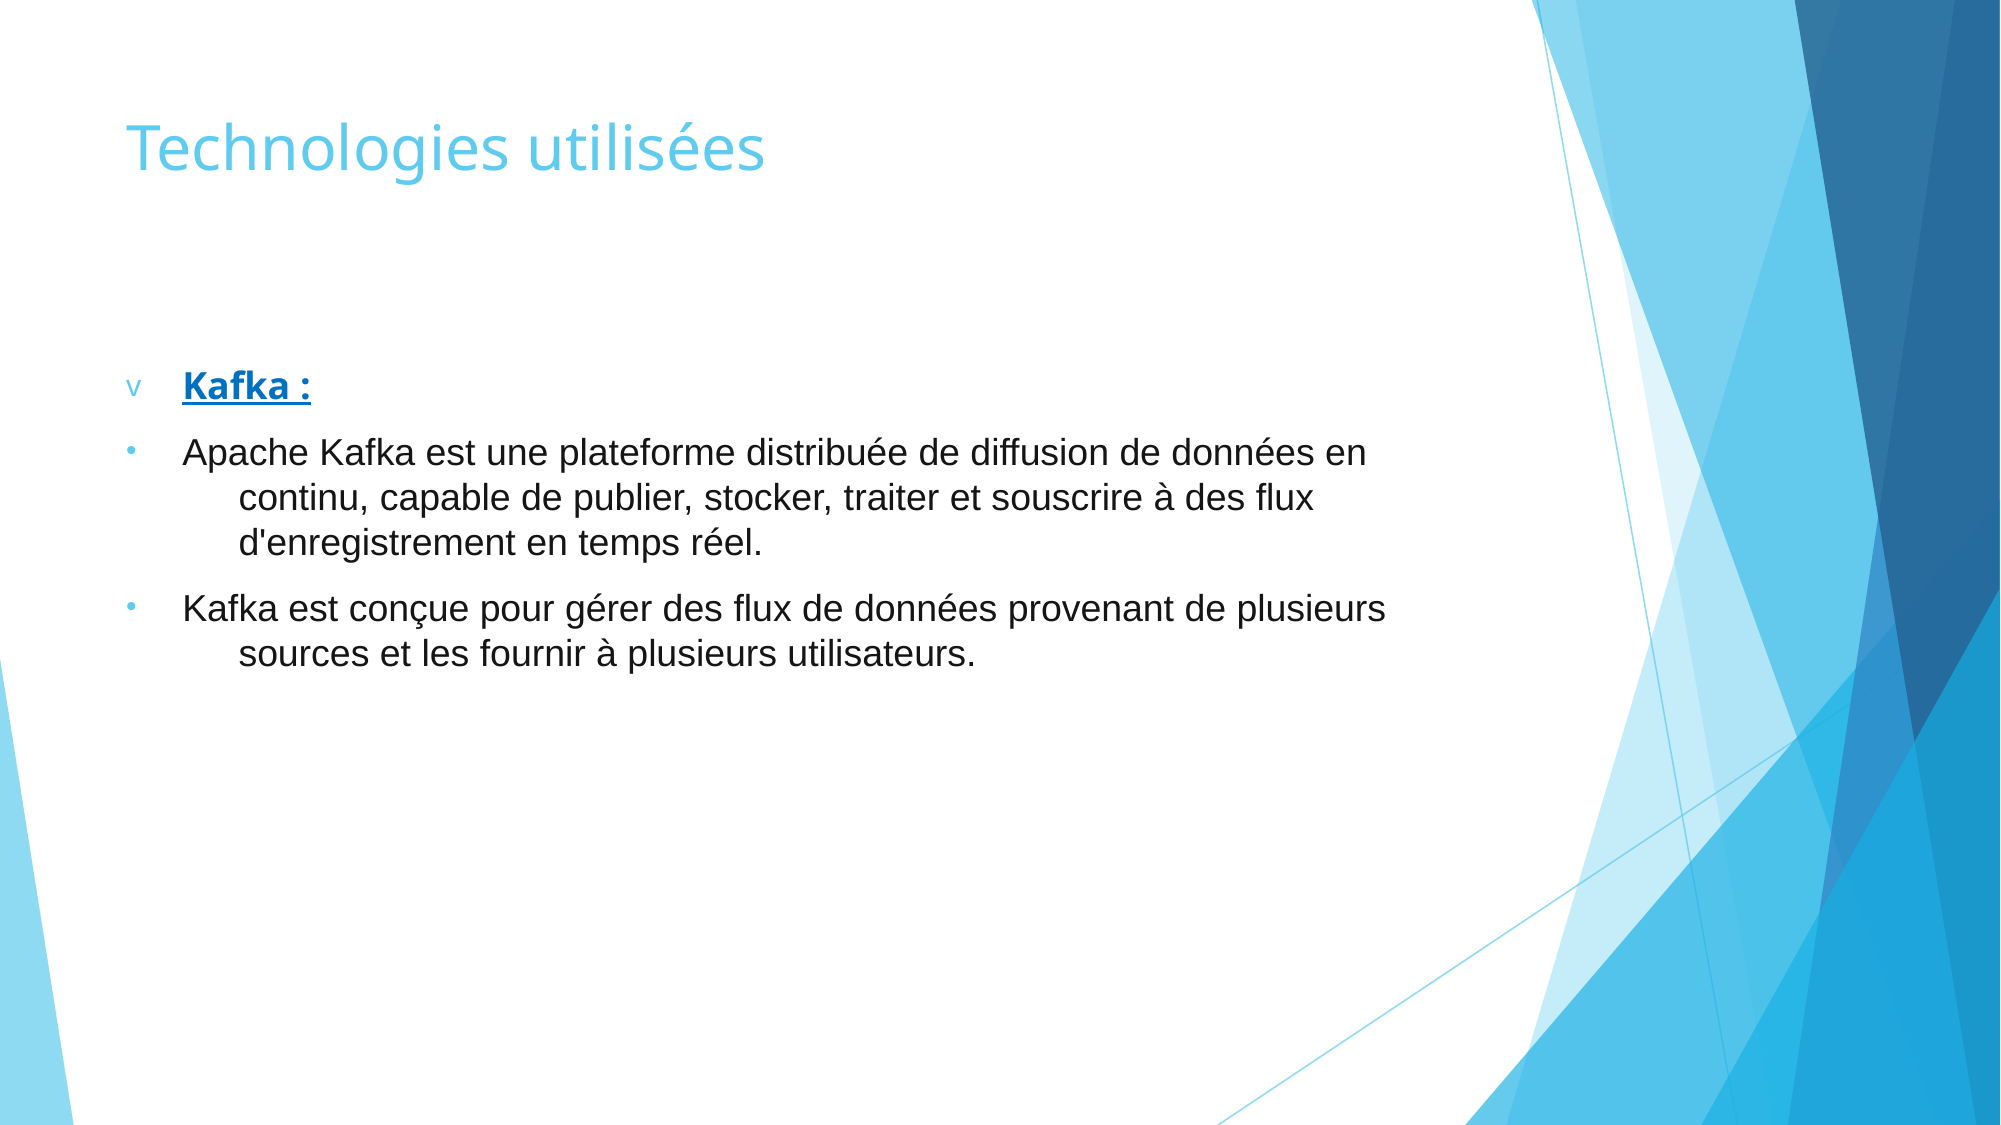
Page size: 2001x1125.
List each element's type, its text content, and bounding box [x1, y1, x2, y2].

list Kafka : Apache Kafka est une plateforme distribuée de diffusion de données en continu, capable de publier, stocker, traiter et souscrire à des flux d'enregistrement en temps réel. Kafka est conçue pour gérer des flux de données provenant de plusieurs sources et les fournir à plusieurs utilisateurs. [111, 354, 1522, 992]
title Technologies utilisées [111, 99, 1522, 317]
